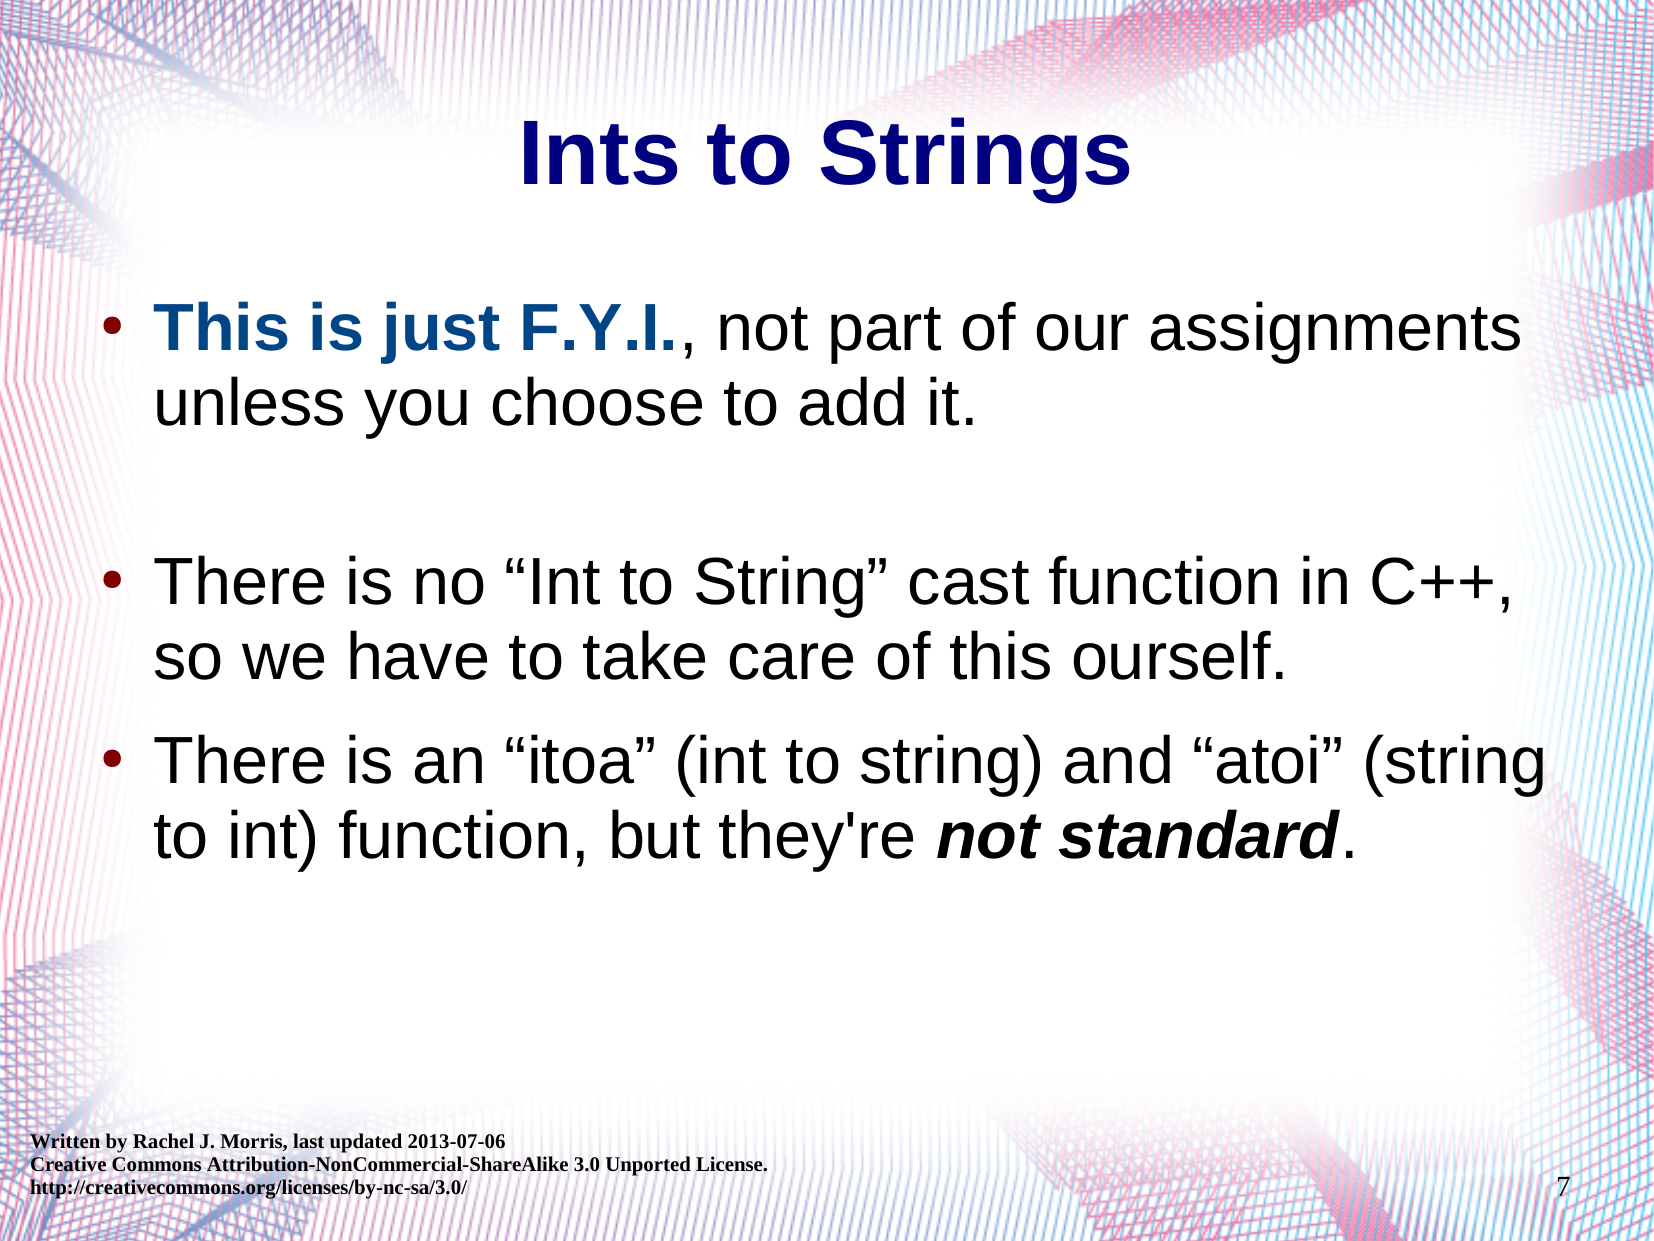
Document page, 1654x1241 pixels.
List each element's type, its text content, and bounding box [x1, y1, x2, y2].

picture [0, 0, 1654, 1241]
list This is just F.Y.I., not part of our assignments unless you choose to add it. There is no “Int to String” cast function in C++, so we have to take care of this ourself. There is an “itoa” (int to string) and “atoi” (string to int) function, but they're not standard. [82, 290, 1571, 1010]
title Ints to Strings [82, 49, 1571, 257]
